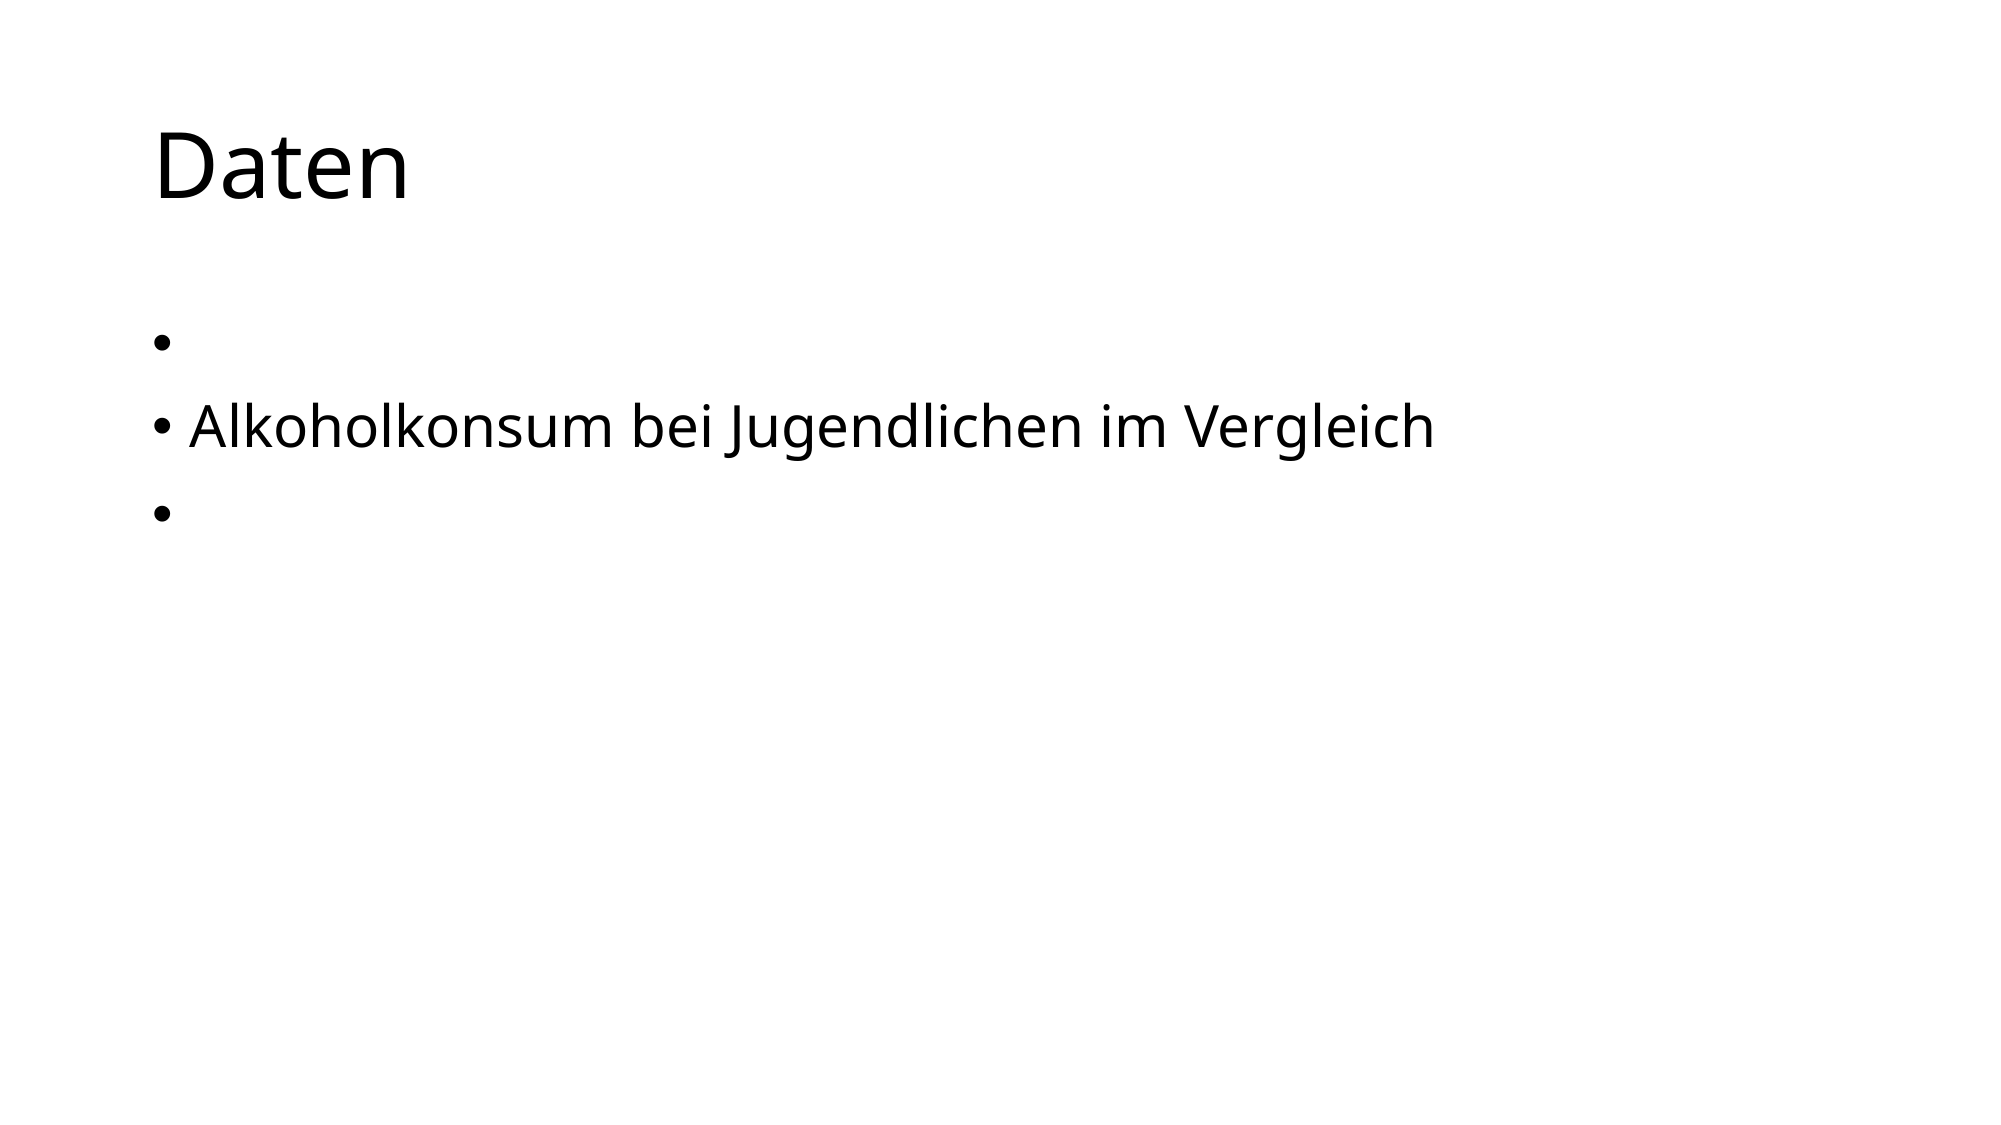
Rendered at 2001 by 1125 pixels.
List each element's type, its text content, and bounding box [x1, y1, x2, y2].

title Daten [137, 59, 1863, 278]
list Alkoholkonsum bei Jugendlichen im Vergleich [137, 299, 1863, 1014]
